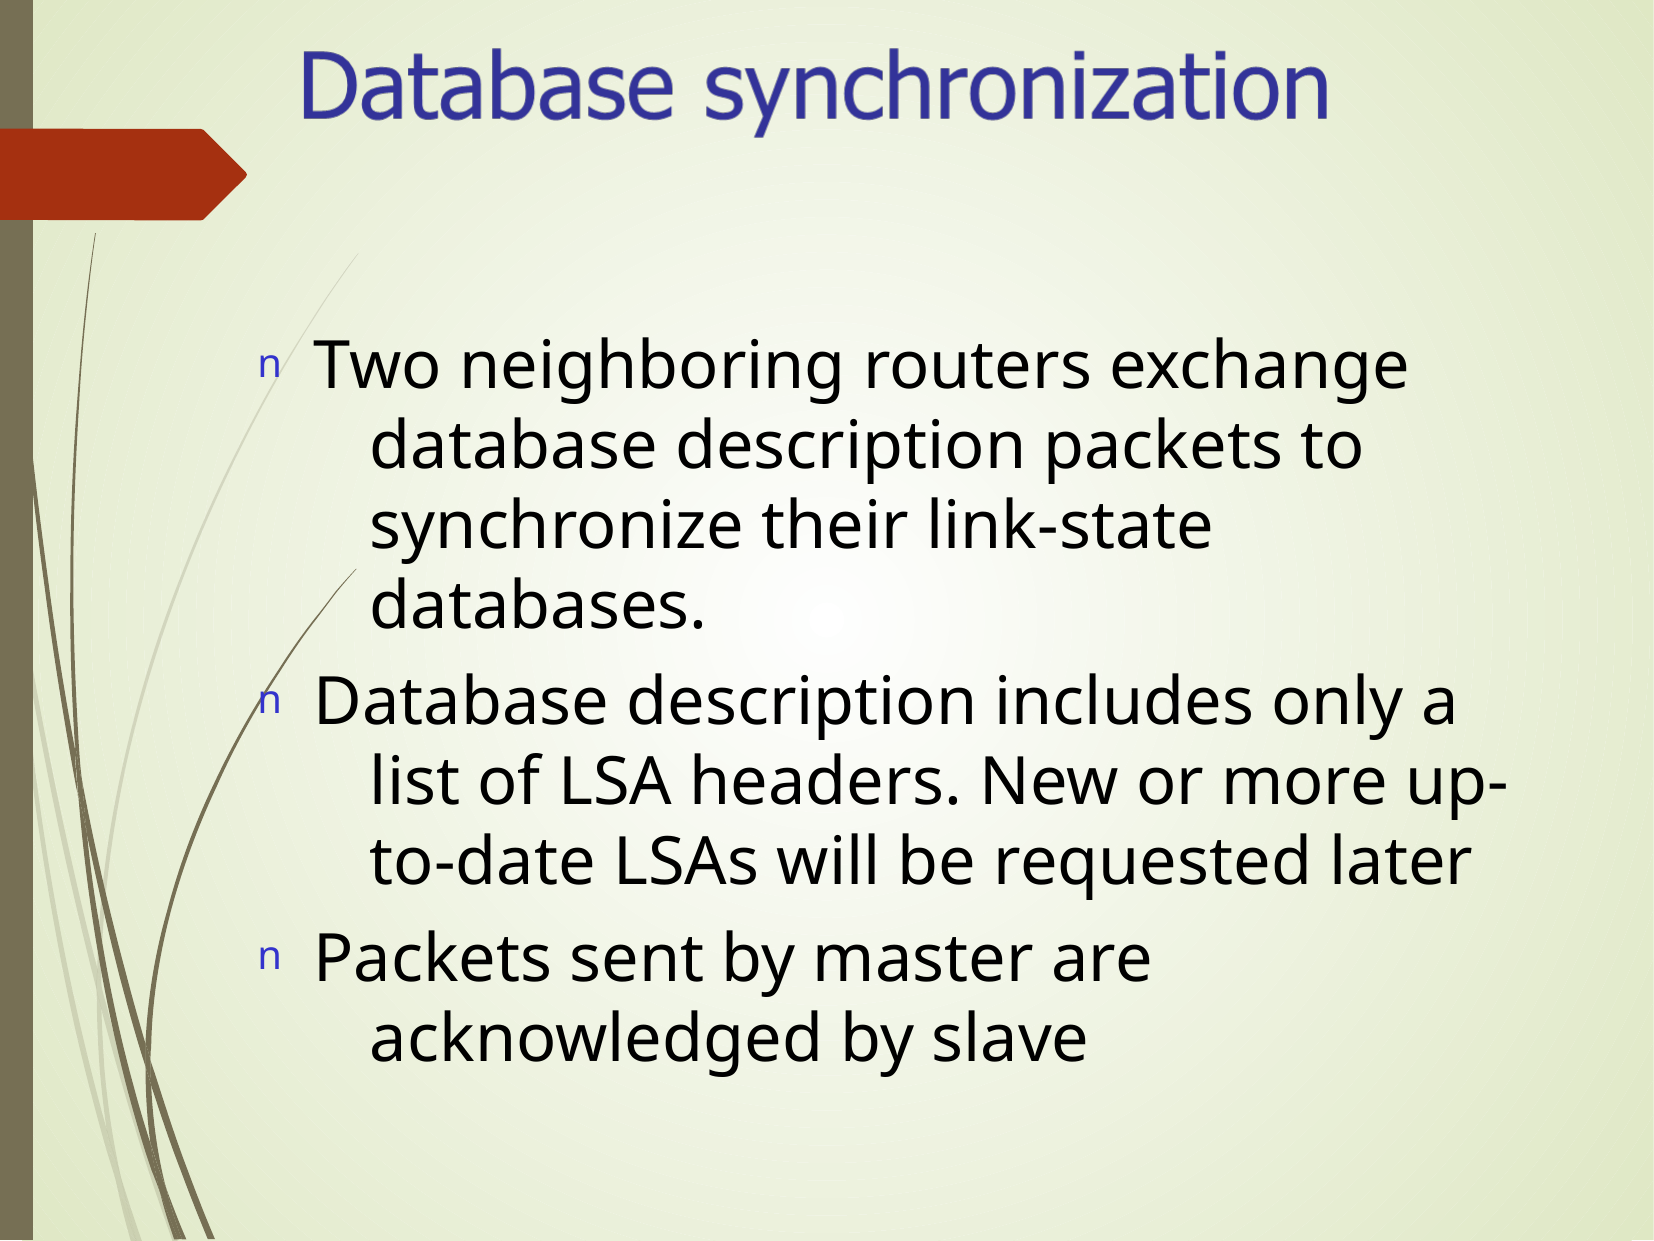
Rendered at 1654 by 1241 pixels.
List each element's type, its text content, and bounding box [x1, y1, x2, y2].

picture [242, 0, 1387, 193]
text_box Two neighboring routers exchange database description packets to synchronize their link-state databases. Database description includes only a list of LSA headers. New or more up-to-date LSAs will be requested later Packets sent by master are acknowledged by slave [242, 314, 1566, 1082]
